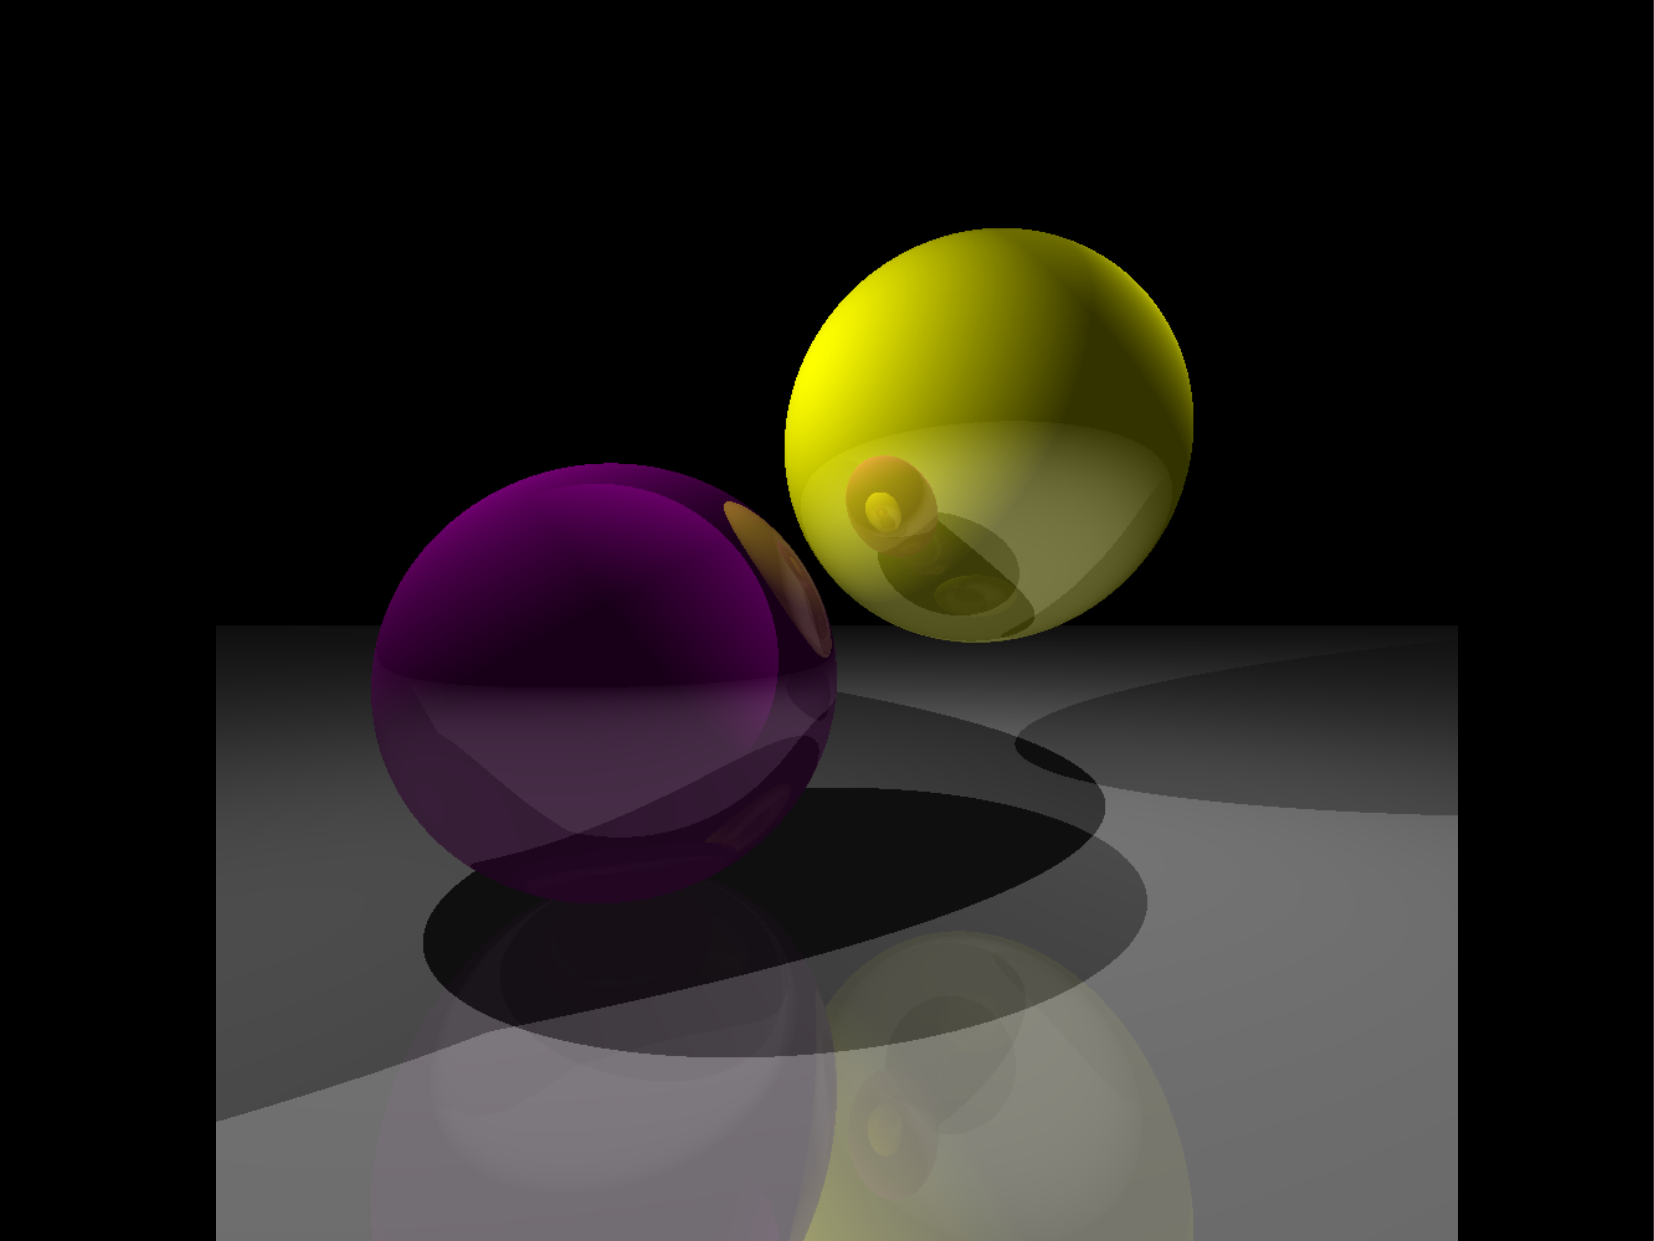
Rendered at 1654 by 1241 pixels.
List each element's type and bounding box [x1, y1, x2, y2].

picture [216, 5, 1458, 1241]
